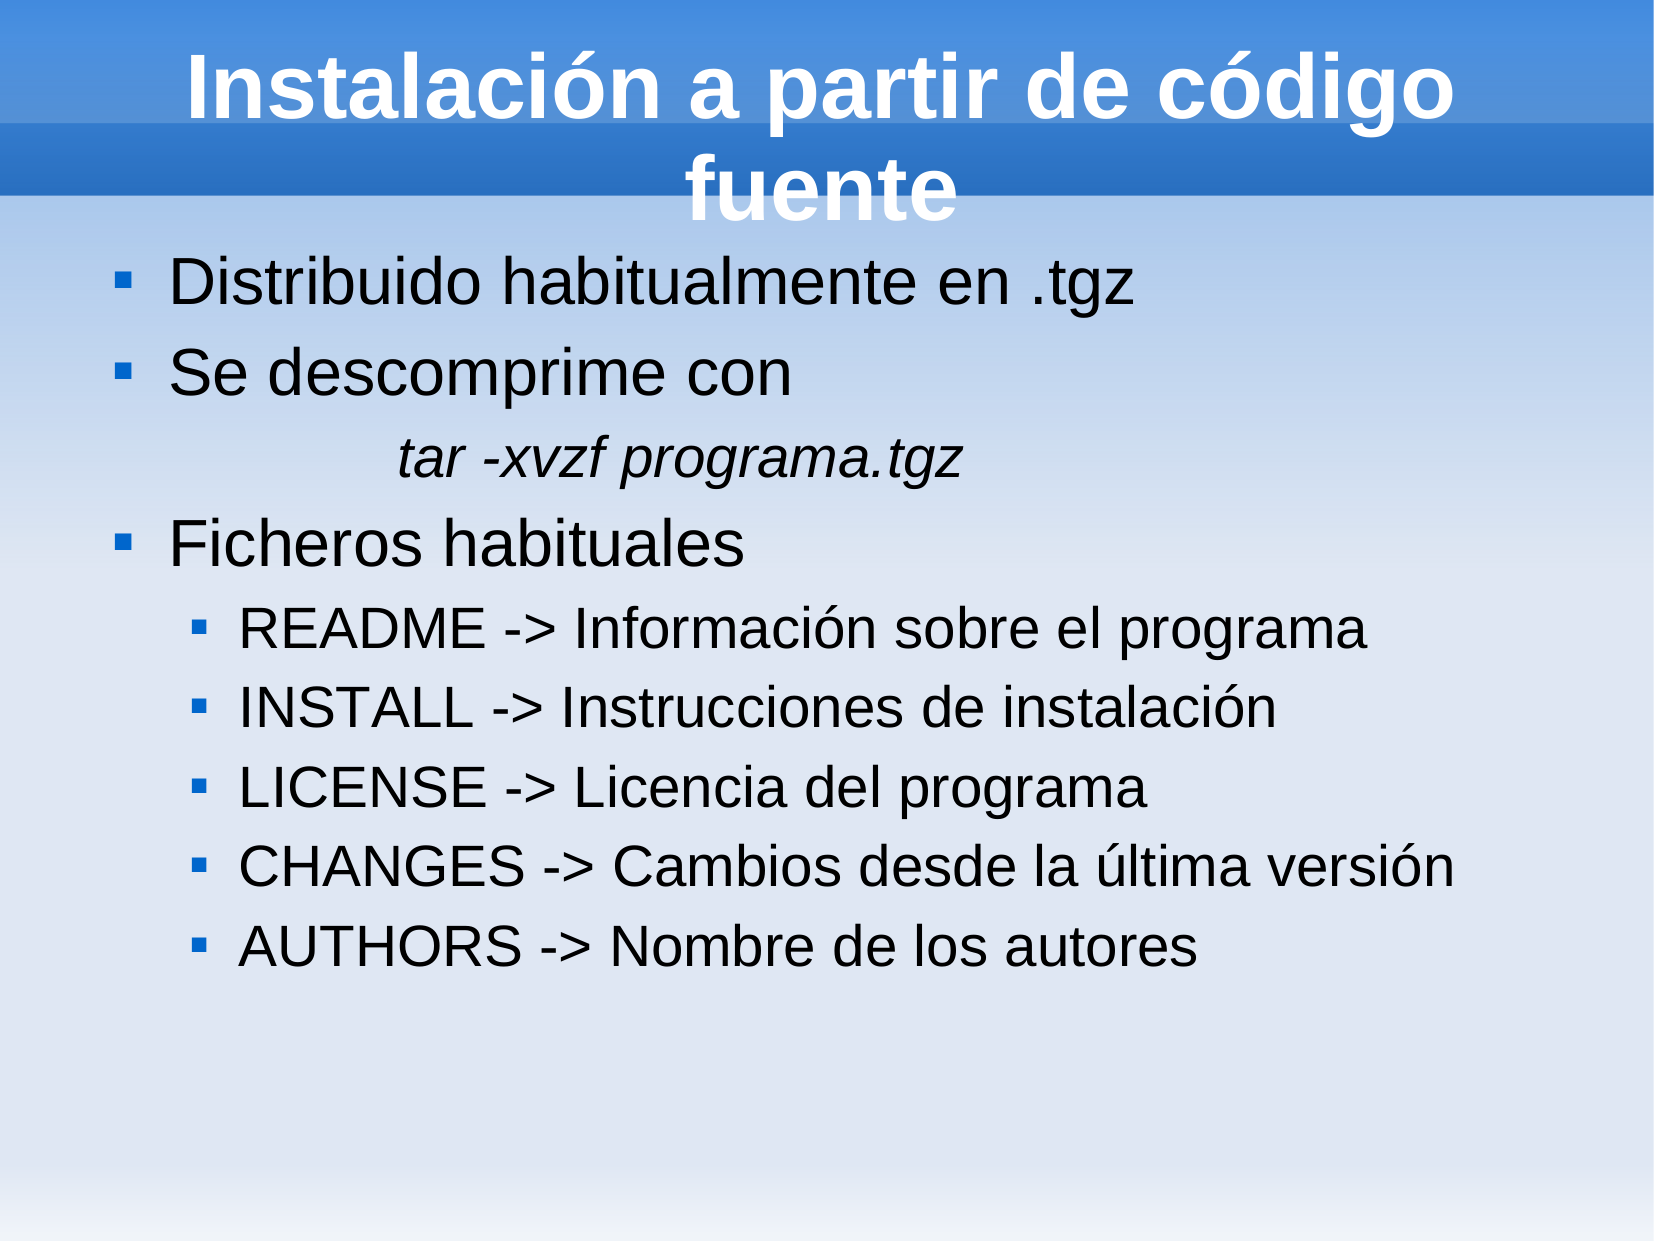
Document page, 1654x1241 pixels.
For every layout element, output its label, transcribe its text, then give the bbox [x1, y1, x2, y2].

list Distribuido habitualmente en .tgz Se descomprime con tar -xvzf programa.tgz Ficheros habituales README -> Información sobre el programa INSTALL -> Instrucciones de instalación LICENSE -> Licencia del programa CHANGES -> Cambios desde la última versión AUTHORS -> Nombre de los autores [82, 236, 1562, 1152]
picture [0, 0, 1654, 1241]
title Instalación a partir de código fuente [73, 27, 1571, 248]
